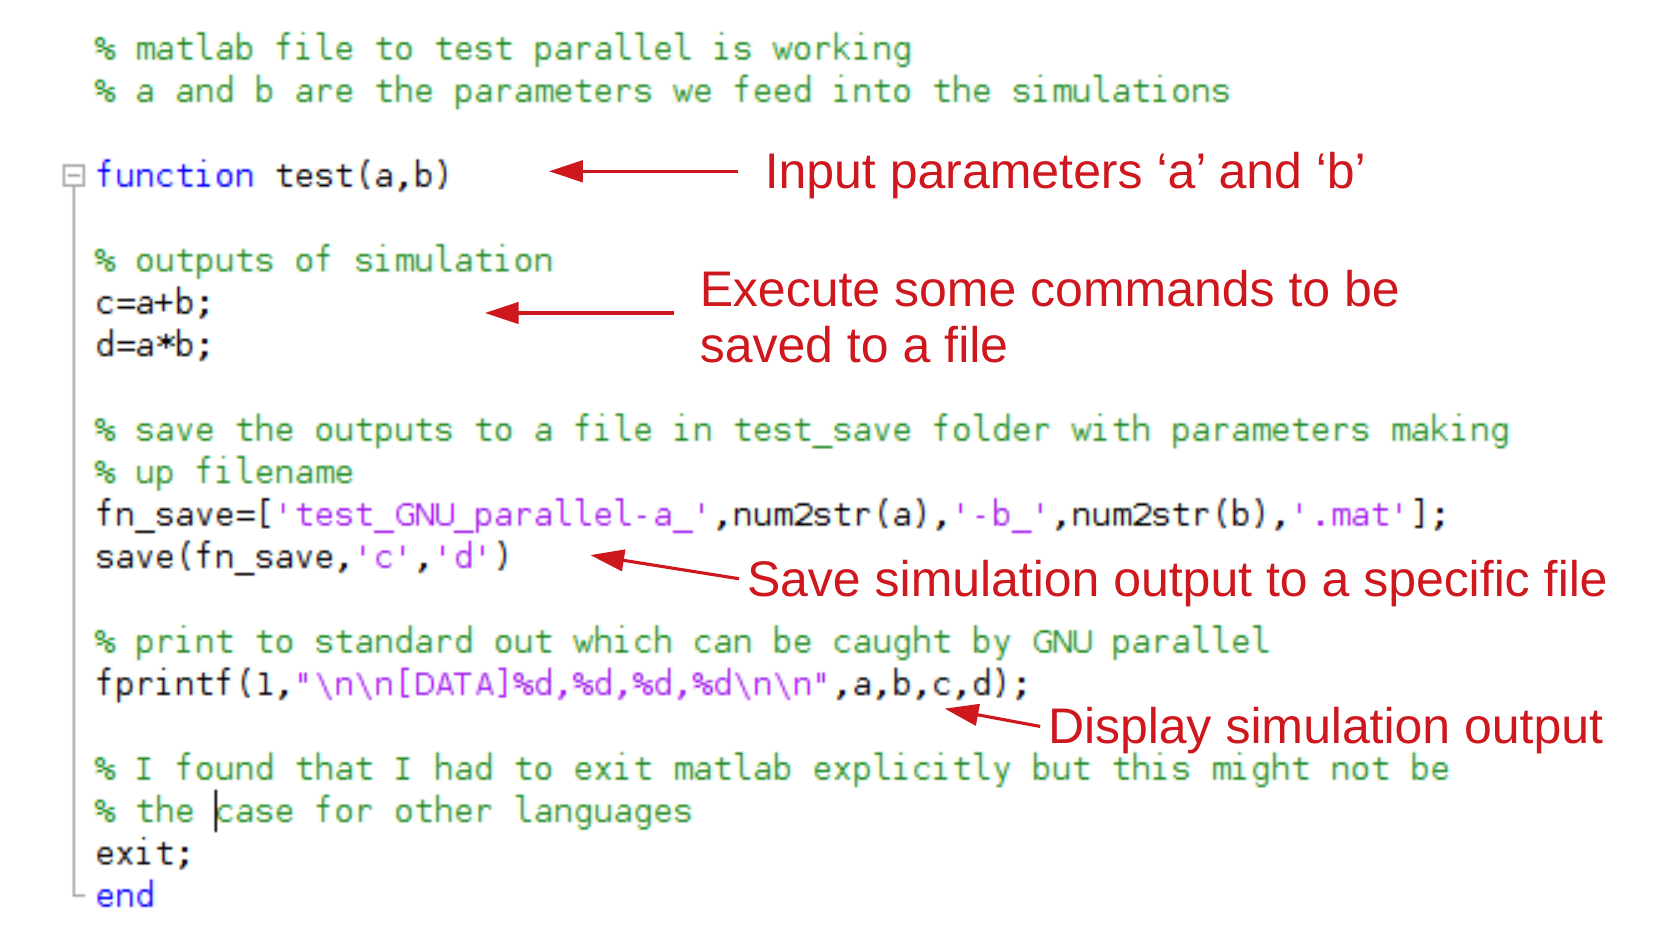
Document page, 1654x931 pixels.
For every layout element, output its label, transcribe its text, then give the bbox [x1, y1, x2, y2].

text_box Display simulation output [1033, 691, 1636, 818]
picture [41, 28, 1518, 926]
text_box Save simulation output to a specific file [732, 543, 1654, 670]
text_box Execute some commands to be saved to a file [685, 253, 1548, 381]
text_box Input parameters ‘a’ and ‘b’ [750, 135, 1436, 253]
